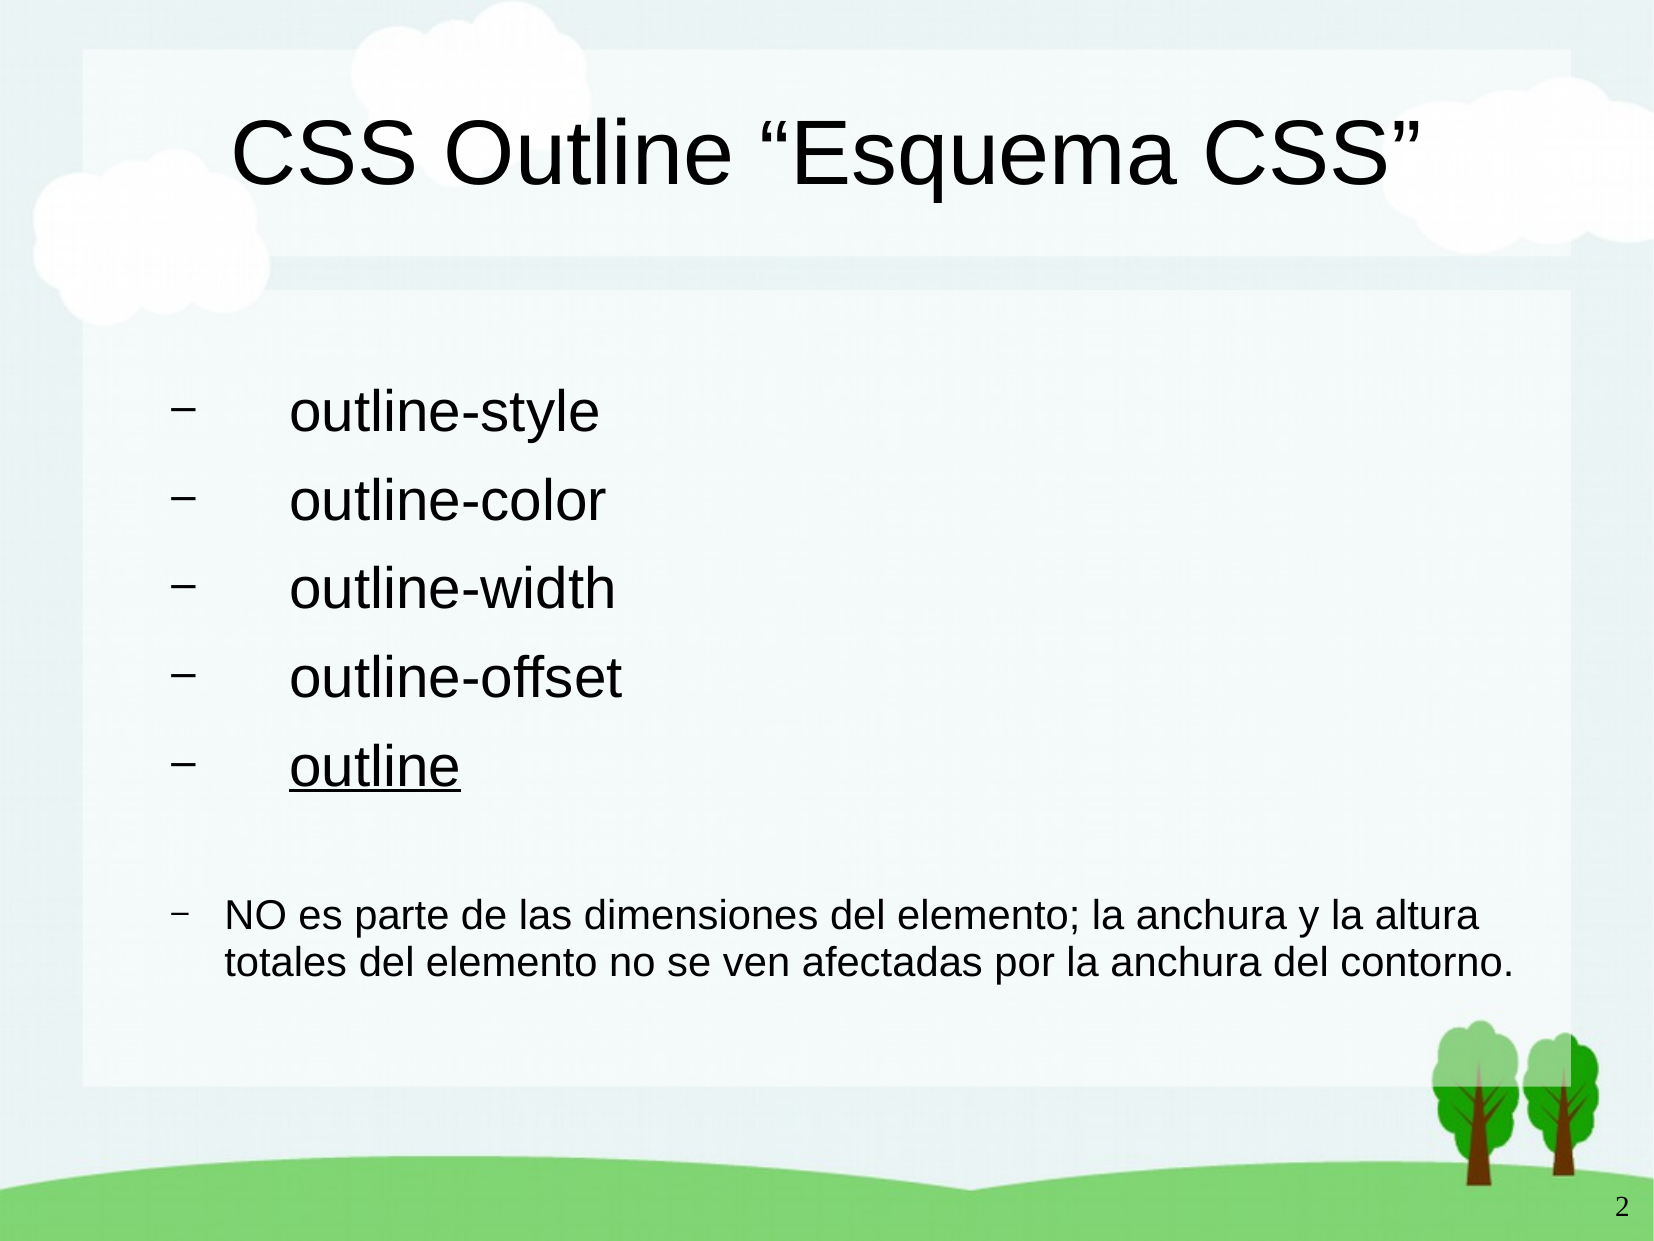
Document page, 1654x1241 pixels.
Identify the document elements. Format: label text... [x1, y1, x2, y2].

list outline-style outline-color outline-width outline-offset outline NO es parte de las dimensiones del elemento; la anchura y la altura totales del elemento no se ven afectadas por la anchura del contorno. [82, 290, 1571, 1087]
title CSS Outline “Esquema CSS” [82, 49, 1571, 257]
picture [0, 0, 1654, 1241]
